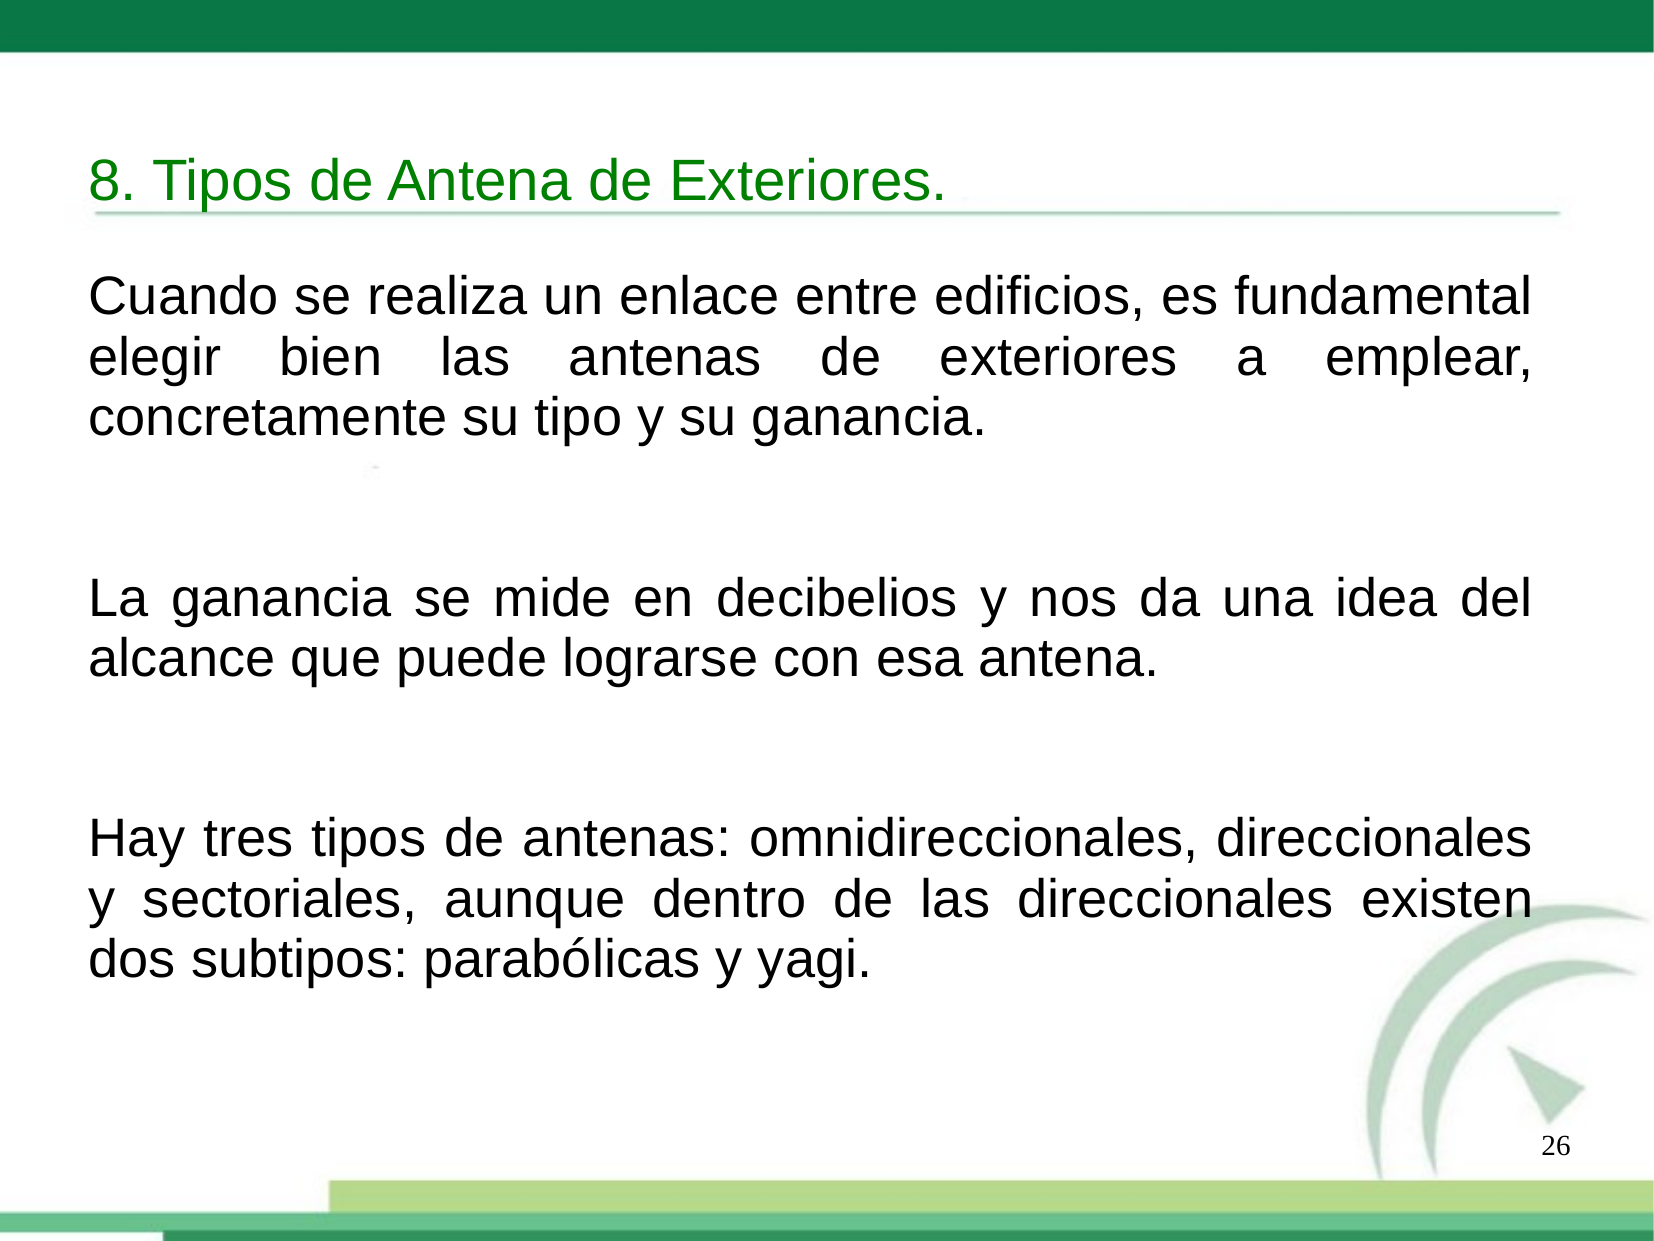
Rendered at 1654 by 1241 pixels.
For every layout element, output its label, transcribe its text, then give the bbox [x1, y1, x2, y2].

list Cuando se realiza un enlace entre edificios, es fundamental elegir bien las antenas de exteriores a emplear, concretamente su tipo y su ganancia. La ganancia se mide en decibelios y nos da una idea del alcance que puede lograrse con esa antena. Hay tres tipos de antenas: omnidireccionales, direccionales y sectoriales, aunque dentro de las direccionales existen dos subtipos: parabólicas y yagi. [88, 265, 1536, 1106]
picture [0, 0, 1654, 1241]
text_box 8. Tipos de Antena de Exteriores. [88, 147, 1565, 223]
